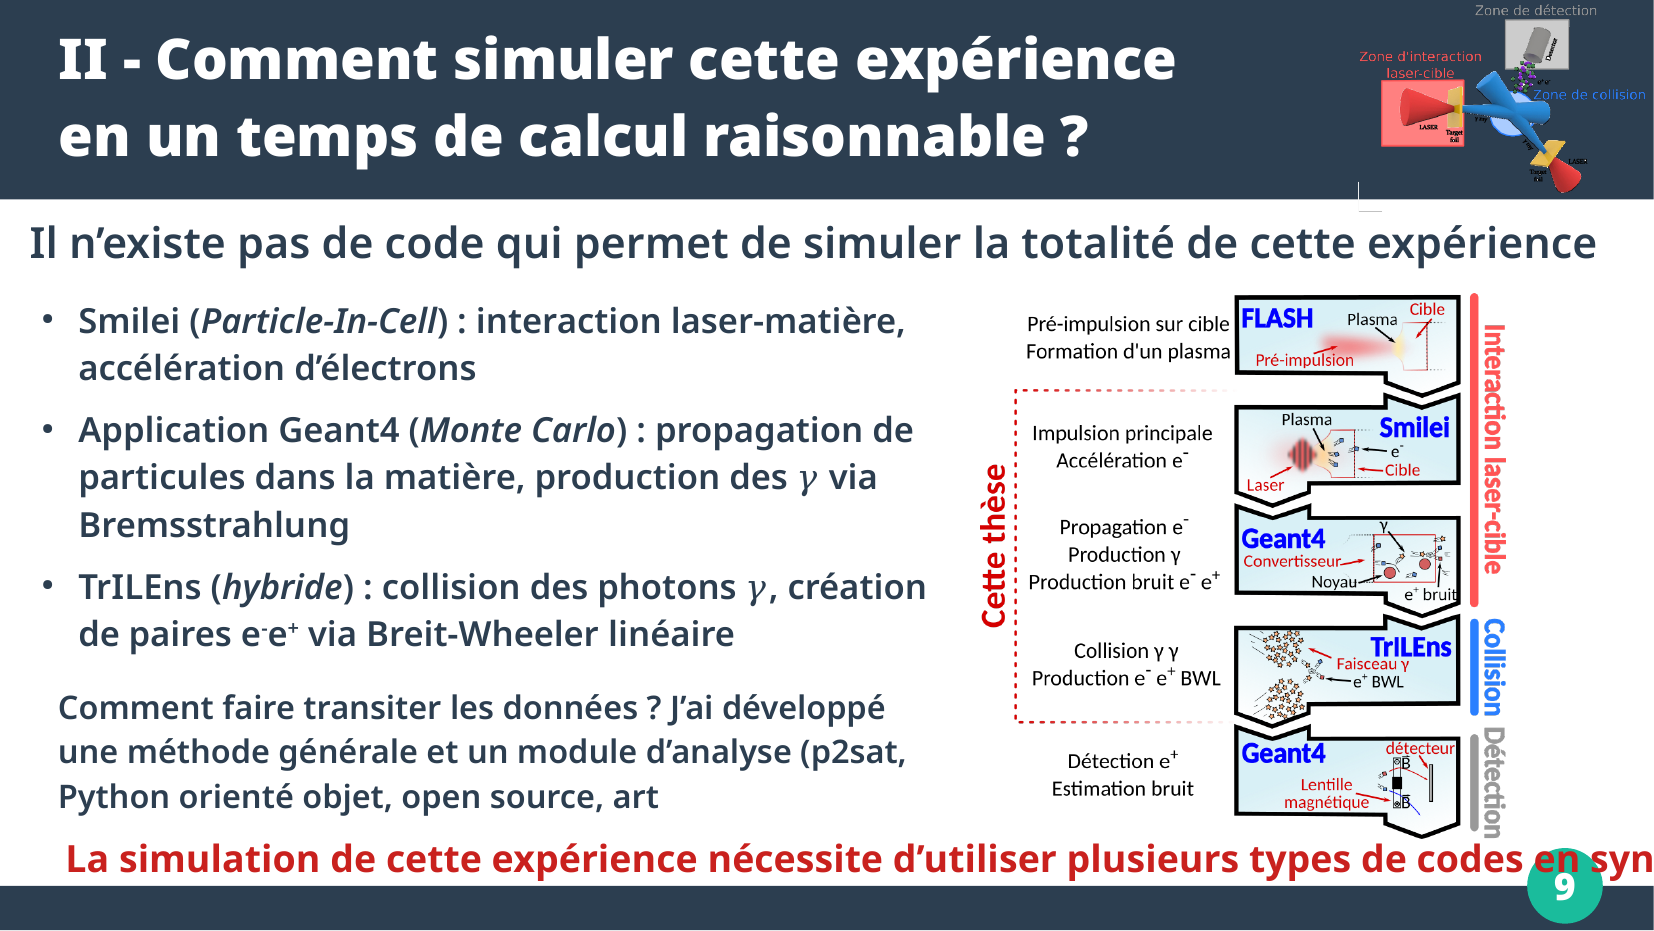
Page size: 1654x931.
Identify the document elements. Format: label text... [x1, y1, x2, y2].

picture [1358, 0, 1654, 212]
list Il n’existe pas de code qui permet de simuler la totalité de cette expérience [29, 212, 1625, 325]
text_box La simulation de cette expérience nécessite d’utiliser plusieurs types de codes en synergie [50, 826, 1557, 889]
picture [980, 325, 1506, 839]
list Smilei (Particle-In-Cell) : interaction laser-matière, accélération d’électrons Application Geant4 (Monte Carlo) : propagation de particules dans la matière, production des 𝛾 via Bremsstrahlung TrILEns (hybride) : collision des photons 𝛾, création de paires e-e+ via Breit-Wheeler linéaire [29, 325, 945, 662]
title II - Comment simuler cette expérience en un temps de calcul raisonnable ? [59, 37, 1358, 155]
list Comment faire transiter les données ? J’ai développé une méthode générale et un module d’analyse (p2sat, Python orienté objet, open source, art [11, 685, 928, 821]
